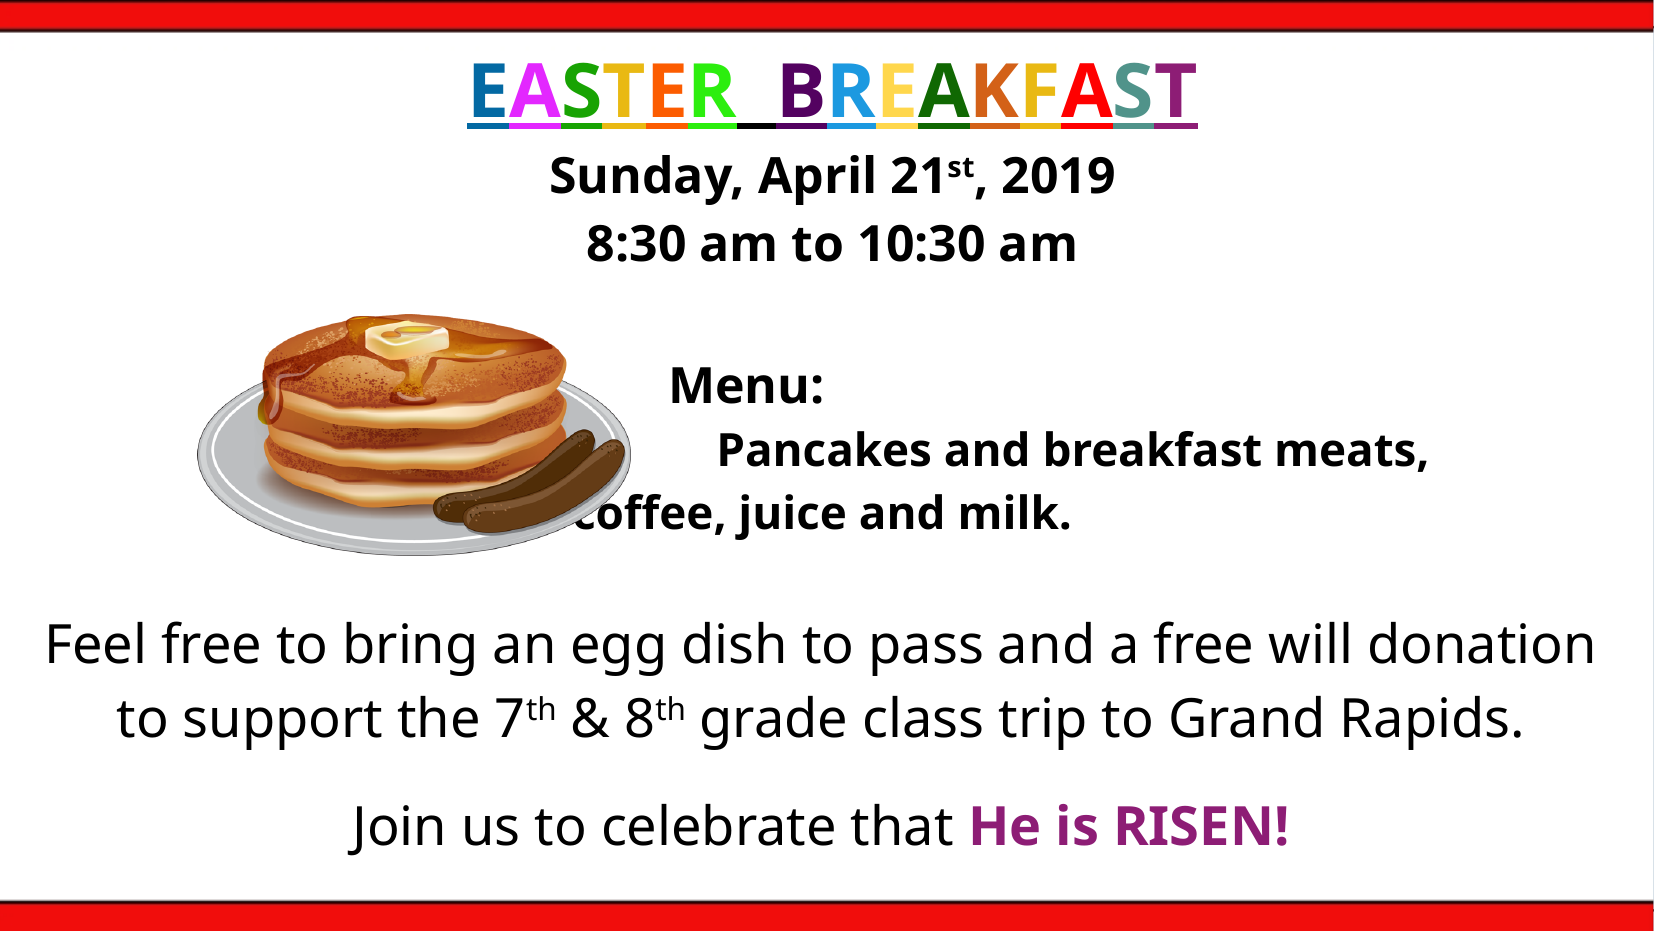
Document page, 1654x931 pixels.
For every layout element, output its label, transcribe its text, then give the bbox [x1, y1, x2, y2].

picture [0, 0, 1654, 931]
text_box EASTER BREAKFAST Sunday, April 21st, 2019 8:30 am to 10:30 am [60, 30, 1606, 289]
